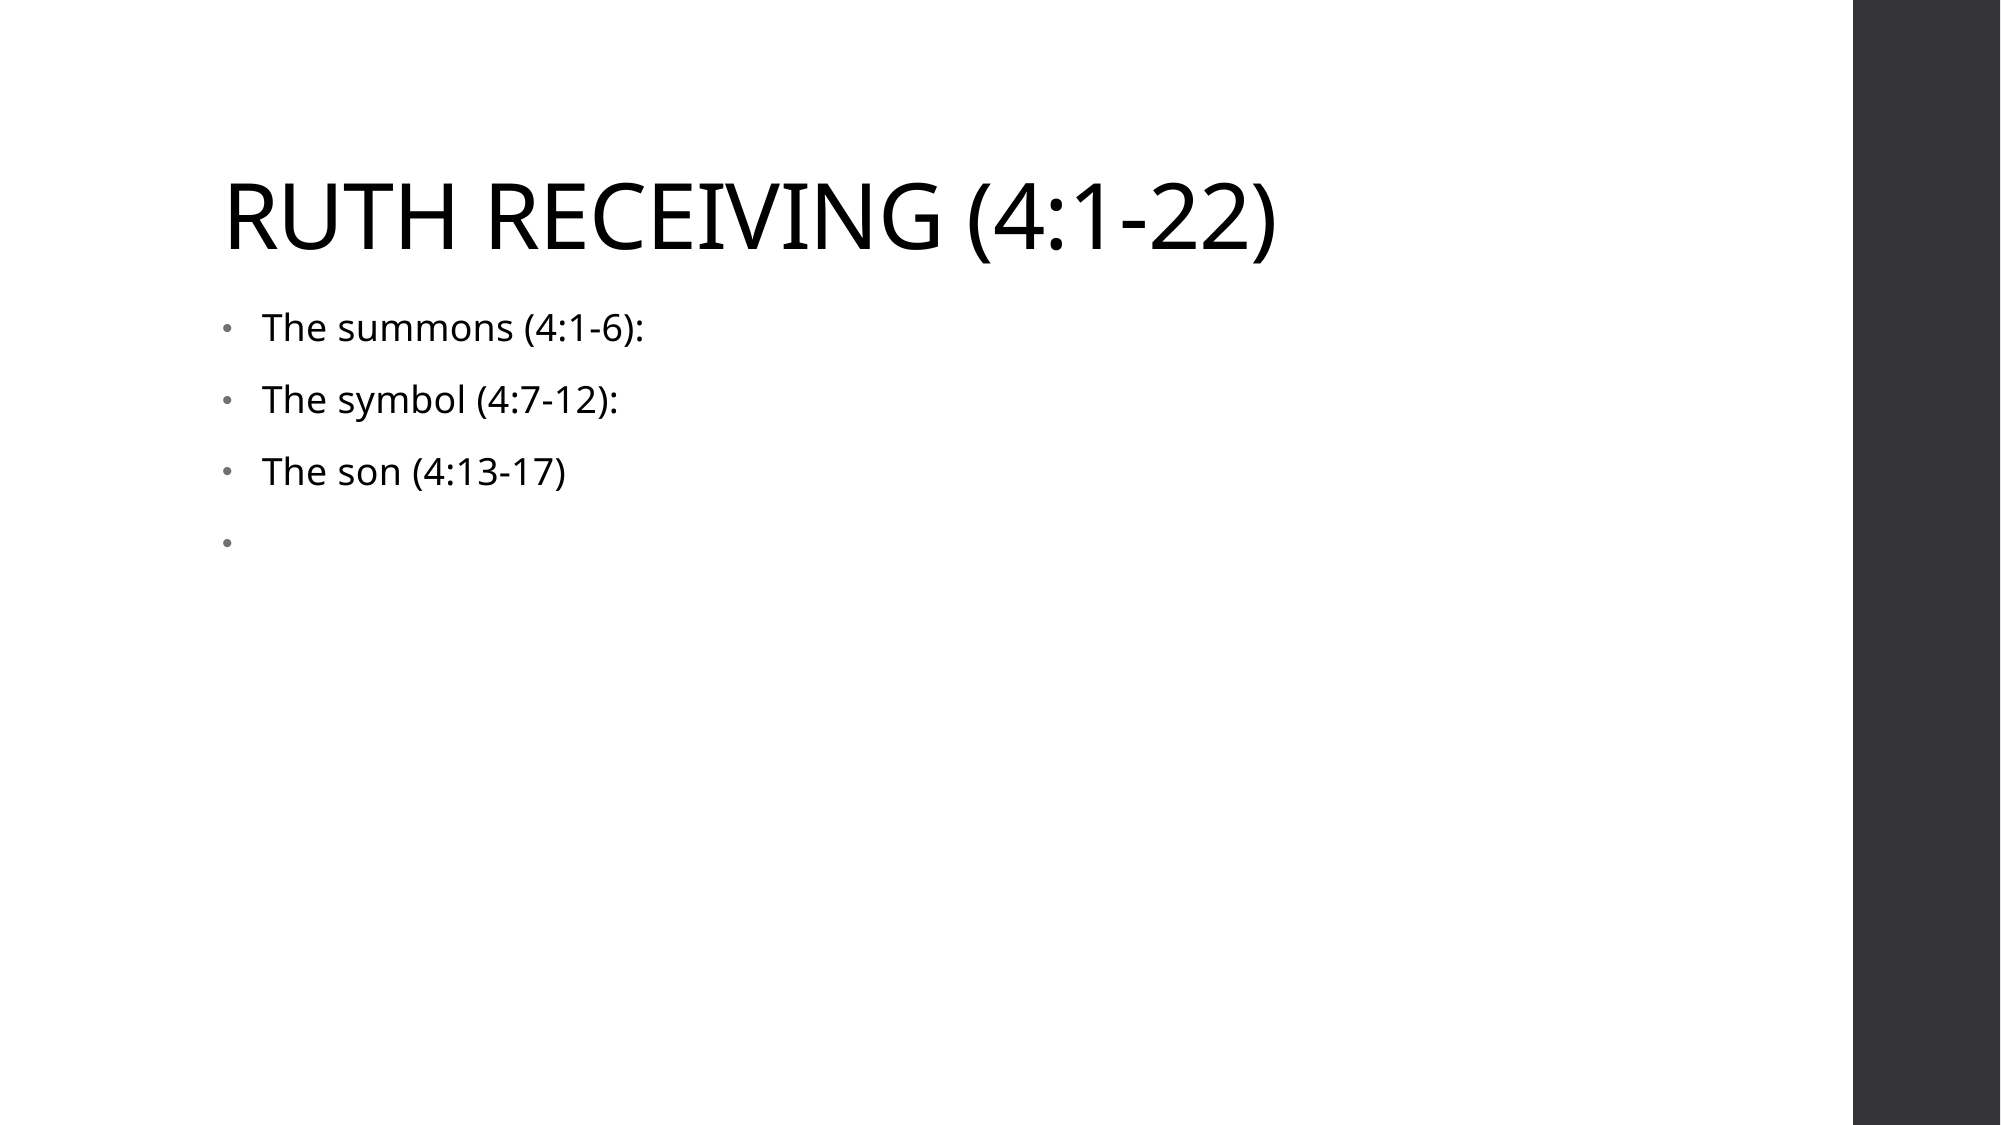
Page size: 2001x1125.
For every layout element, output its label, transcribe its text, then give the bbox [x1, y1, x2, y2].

title RUTH RECEIVING (4:1-22) [206, 60, 1797, 278]
list The summons (4:1-6): The symbol (4:7-12): The son (4:13-17) [206, 299, 1617, 1014]
